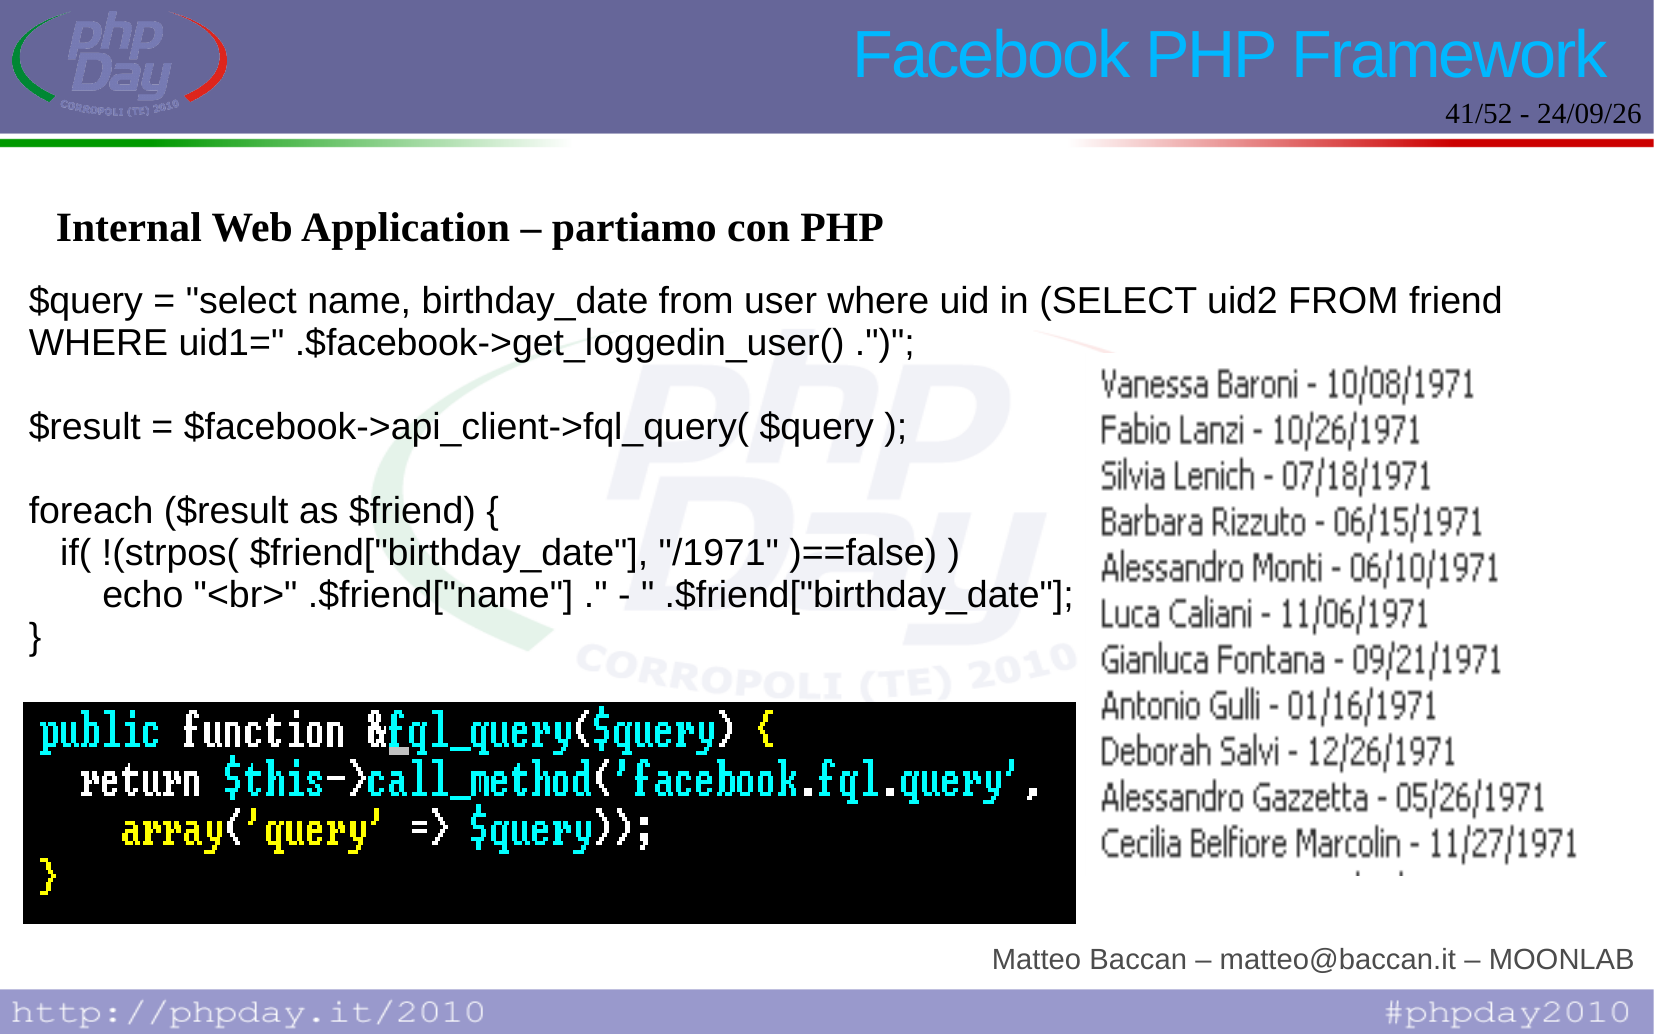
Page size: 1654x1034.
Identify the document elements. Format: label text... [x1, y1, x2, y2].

text_box $query = "select name, birthday_date from user where uid in (SELECT uid2 FROM friend WHERE uid1=" .$facebook->get_loggedin_user() .")"; $result = $facebook->api_client->fql_query( $query ); foreach ($result as $friend) { if( !(strpos( $friend["birthday_date"], "/1971" )==false) ) echo "<br>" .$friend["name"] ." - " .$friend["birthday_date"]; } [13, 272, 1611, 666]
picture [0, 0, 1654, 1034]
title Facebook PHP Framework [132, 5, 1609, 103]
text_box Internal Web Application – partiamo con PHP [41, 173, 1269, 236]
